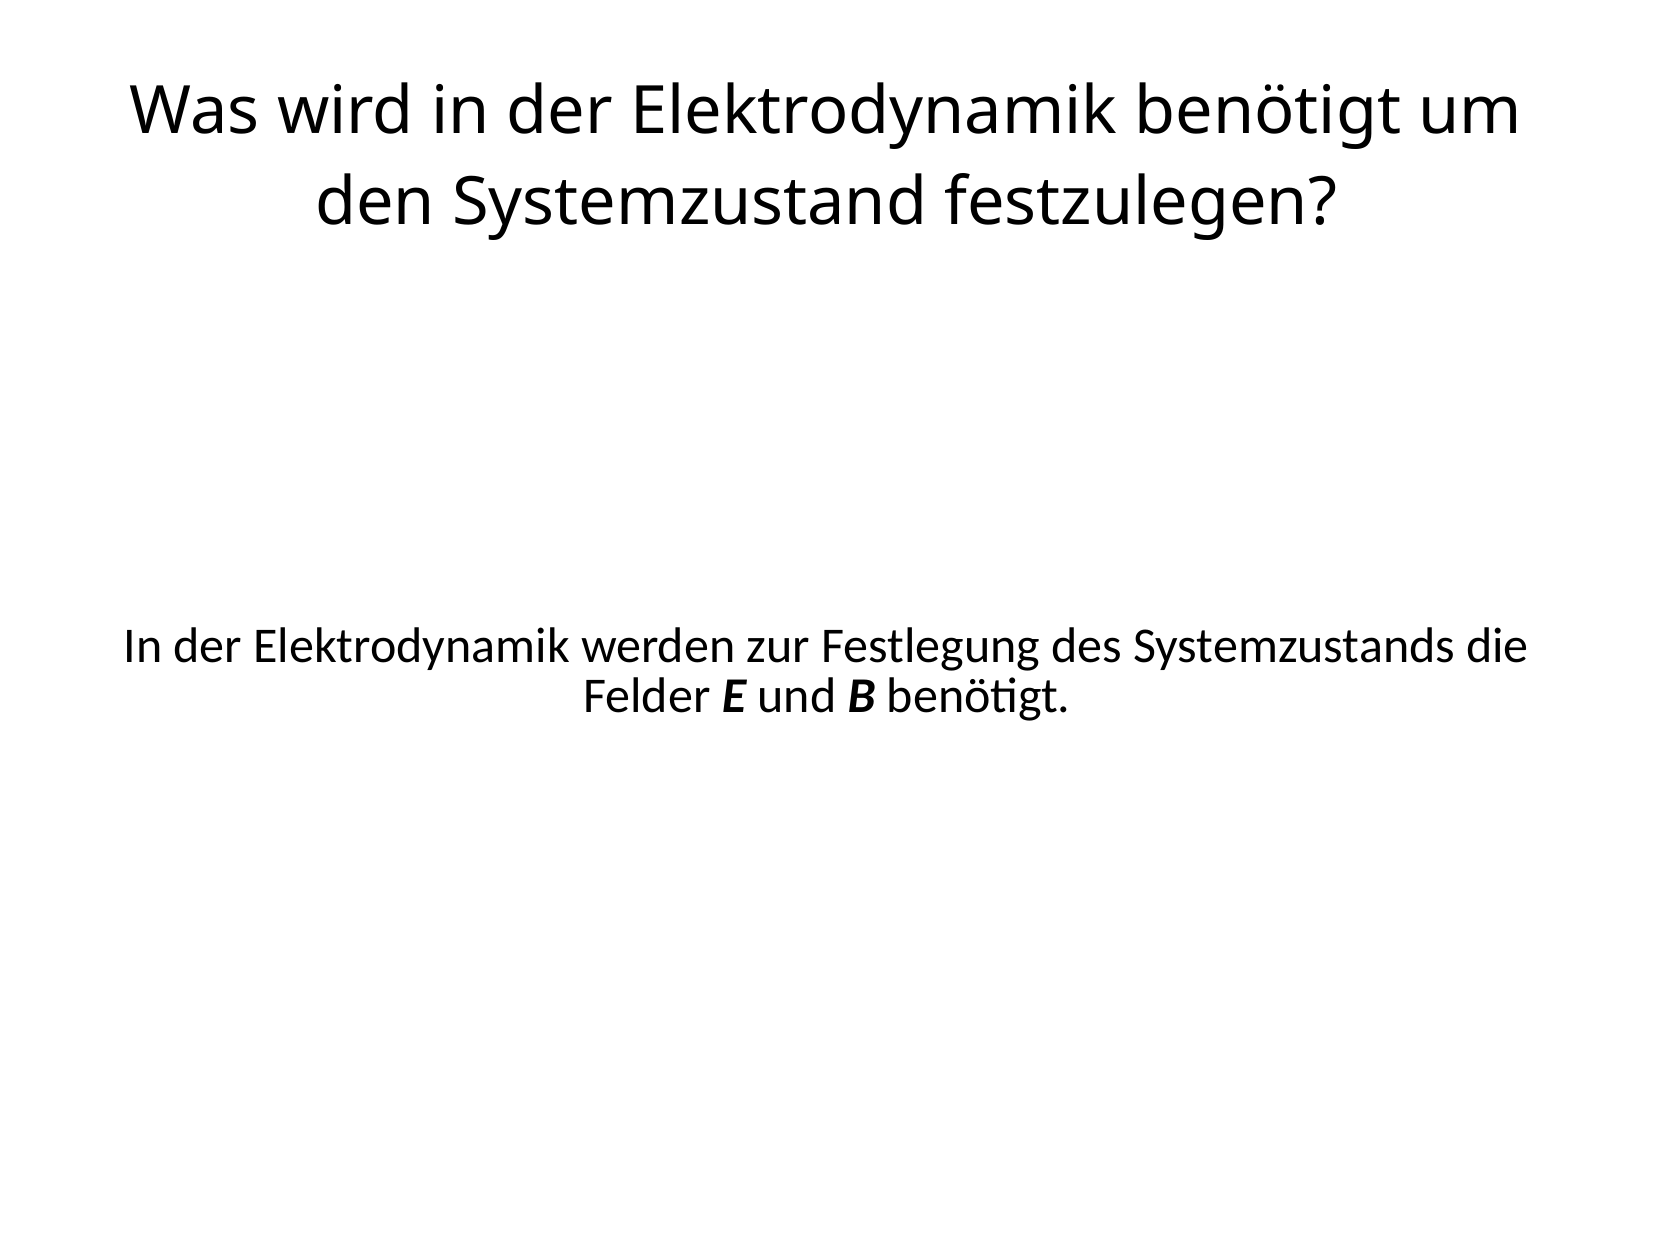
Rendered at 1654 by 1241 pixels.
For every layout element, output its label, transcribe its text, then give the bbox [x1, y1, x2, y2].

subtitle In der Elektrodynamik werden zur Festlegung des Systemzustands die Felder E und B benötigt. [82, 290, 1571, 1010]
title Was wird in der Elektrodynamik benötigt um den Systemzustand festzulegen? [82, 49, 1571, 257]
